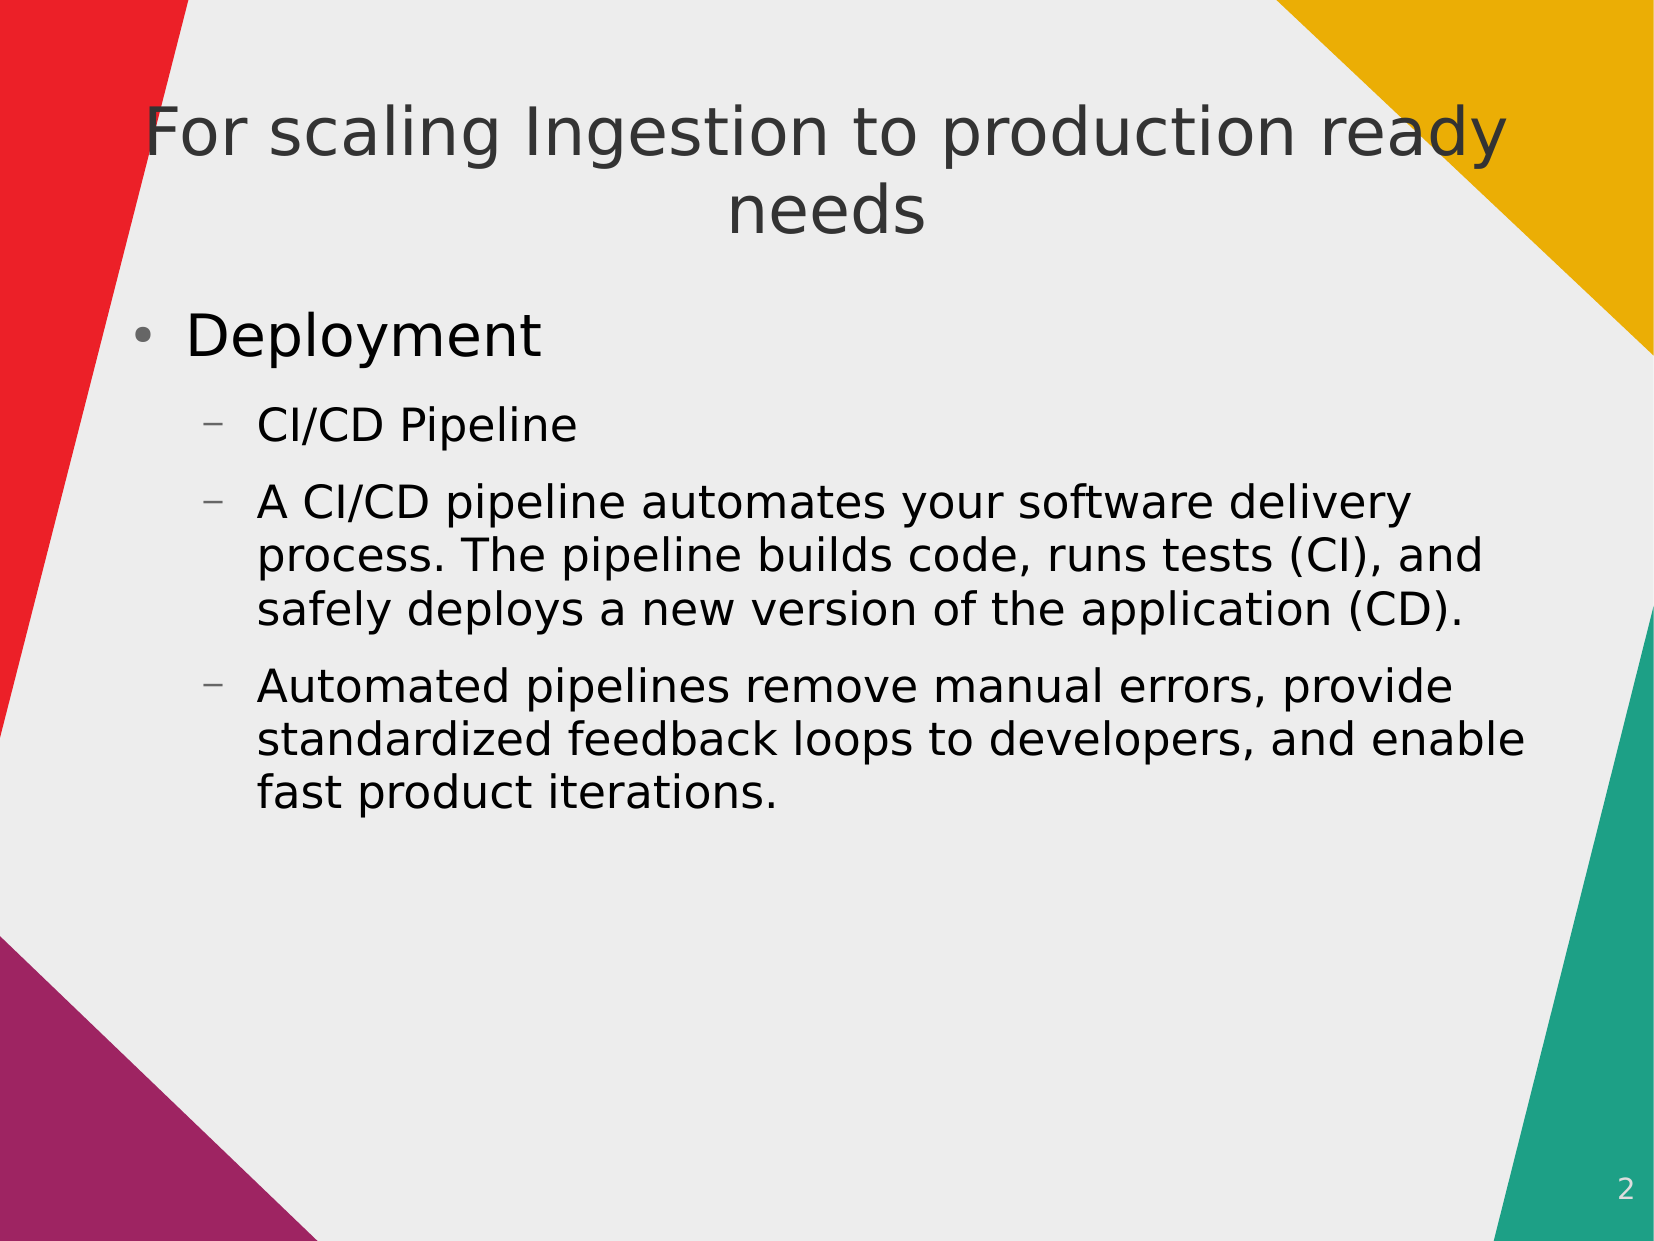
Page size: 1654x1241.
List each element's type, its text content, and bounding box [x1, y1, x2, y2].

title For scaling Ingestion to production ready needs [114, 73, 1539, 271]
list Deployment CI/CD Pipeline A CI/CD pipeline automates your software delivery process. The pipeline builds code, runs tests (CI), and safely deploys a new version of the application (CD). Automated pipelines remove manual errors, provide standardized feedback loops to developers, and enable fast product iterations. [114, 302, 1539, 1033]
